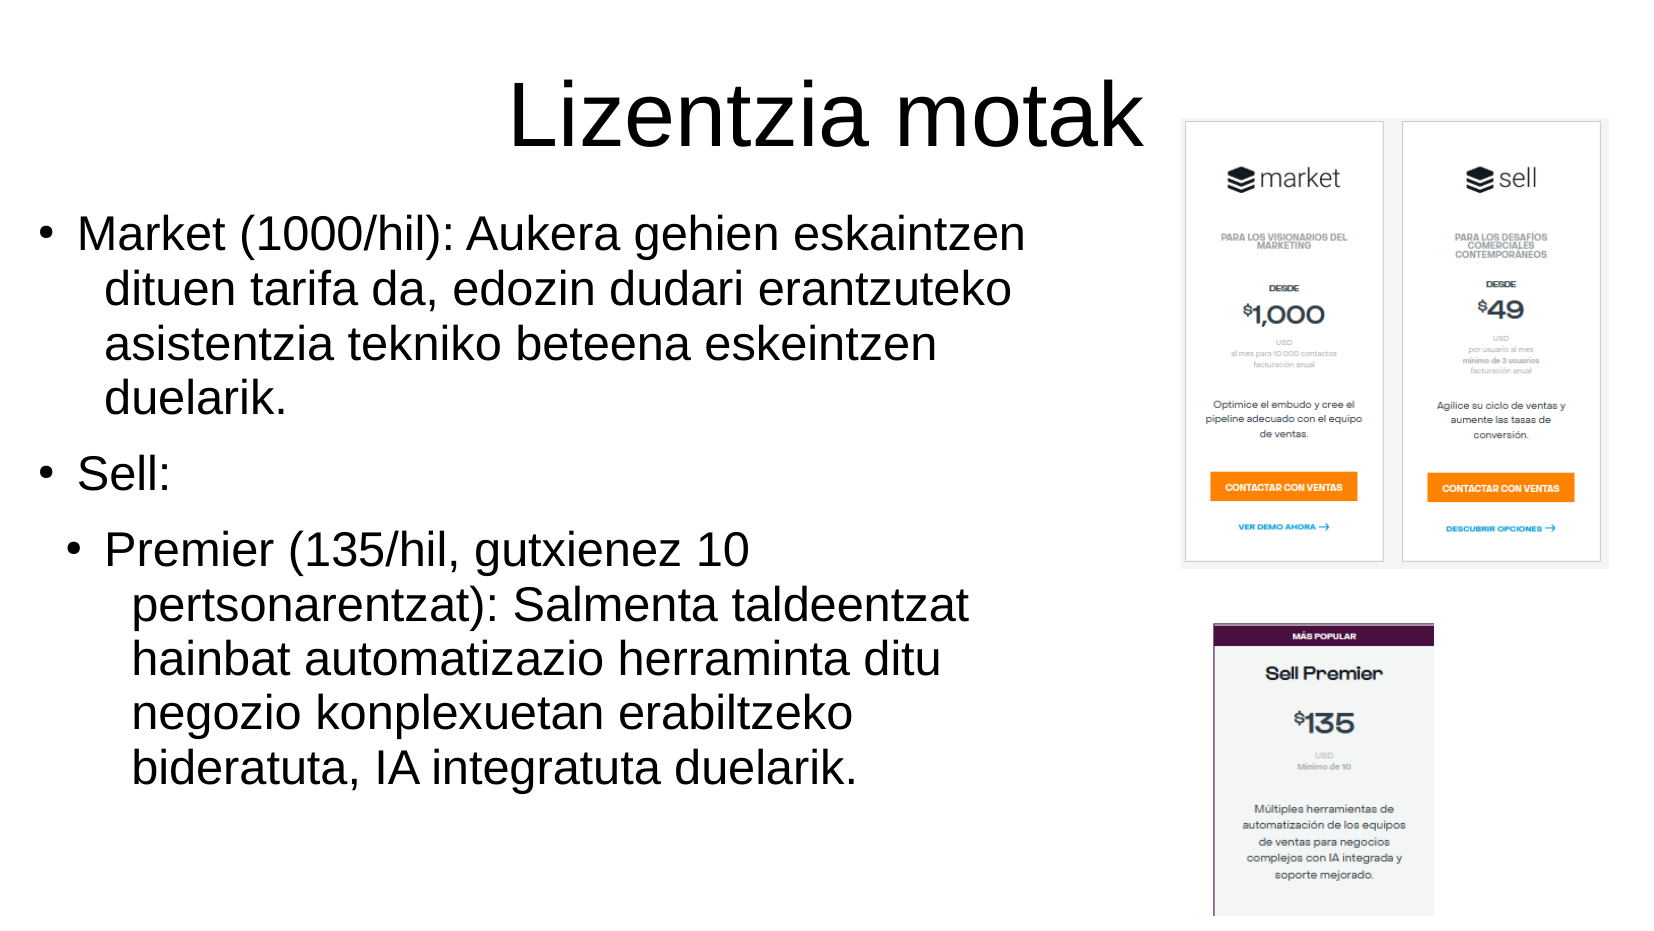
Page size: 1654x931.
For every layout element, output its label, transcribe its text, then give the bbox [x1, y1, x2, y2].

picture [1210, 620, 1434, 916]
picture [1181, 118, 1609, 569]
title Lizentzia motak [82, 37, 1571, 193]
list Market (1000/hil): Aukera gehien eskaintzen dituen tarifa da, edozin dudari erantzuteko asistentzia tekniko beteena eskeintzen duelarik. Sell: Premier (135/hil, gutxienez 10 pertsonarentzat): Salmenta taldeentzat hainbat automatizazio herraminta ditu negozio konplexuetan erabiltzeko bideratuta, IA integratuta duelarik. [0, 206, 1063, 798]
